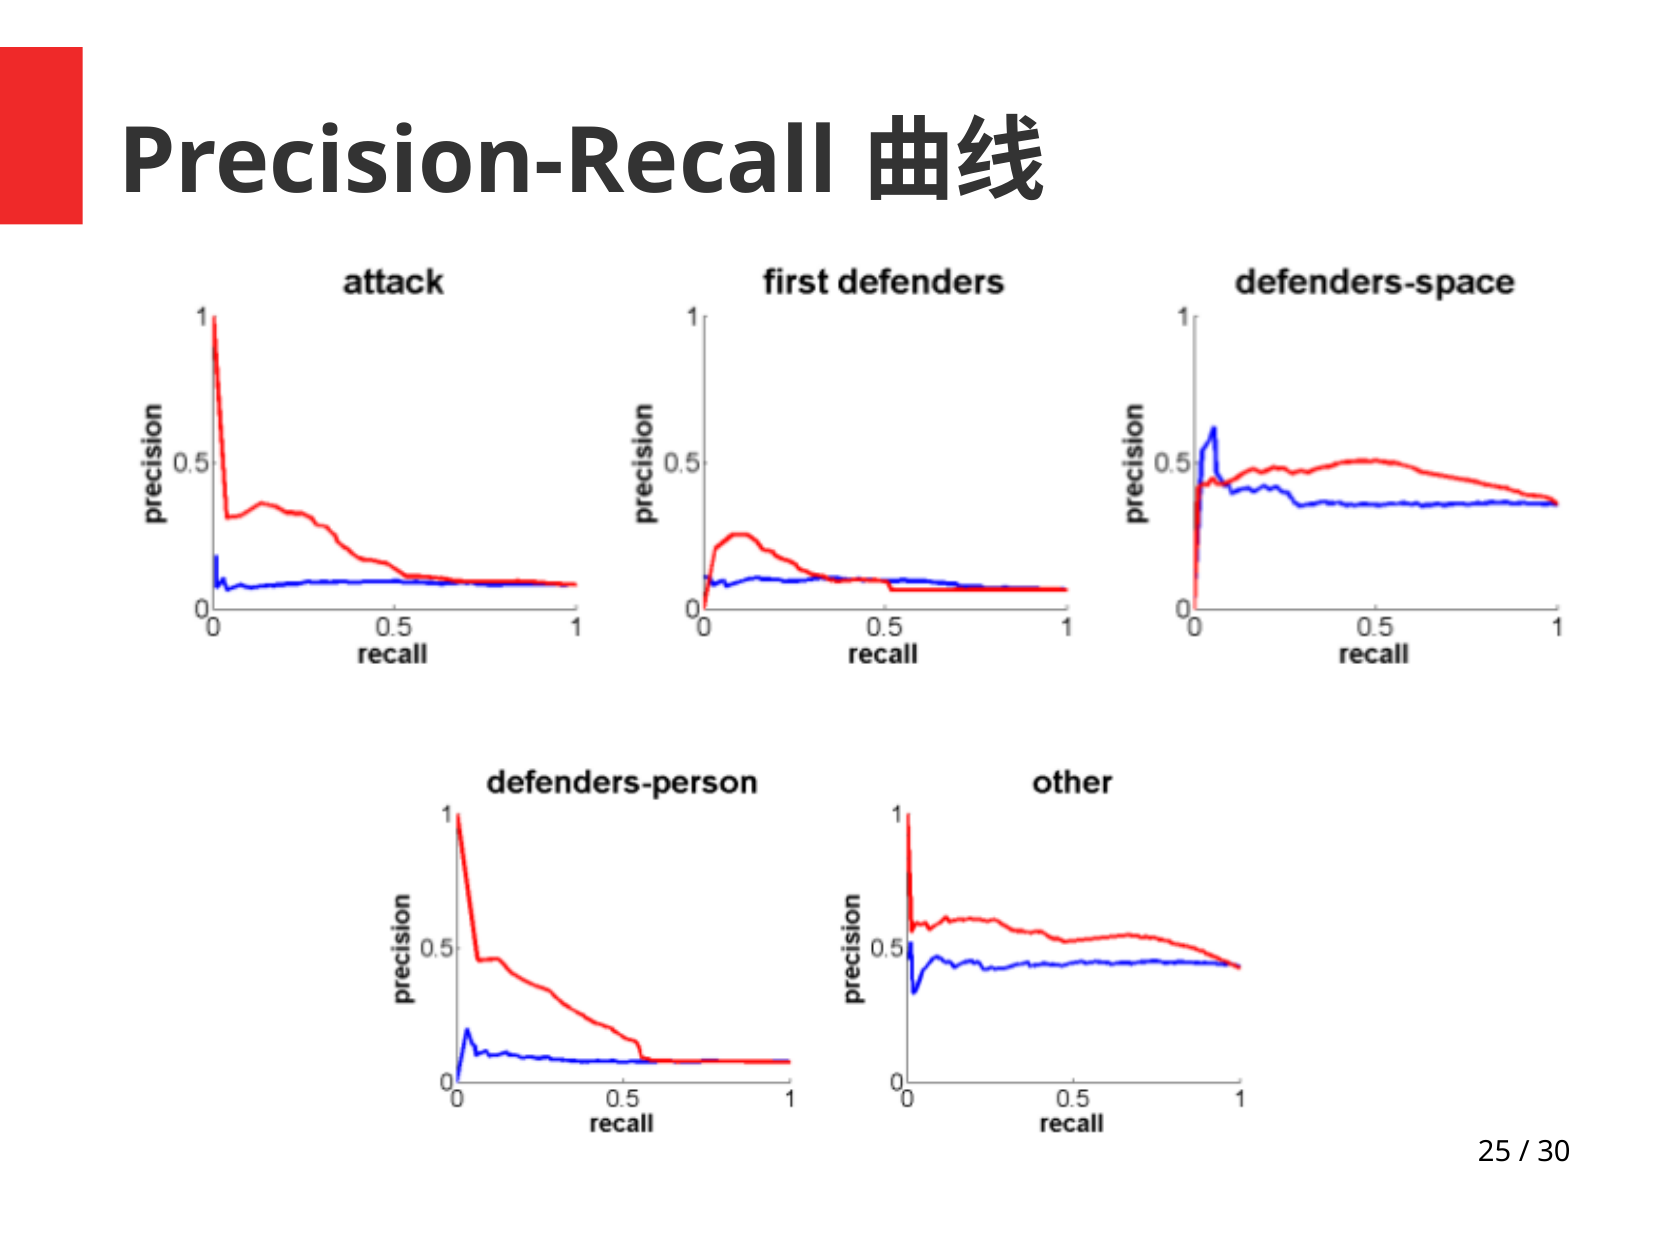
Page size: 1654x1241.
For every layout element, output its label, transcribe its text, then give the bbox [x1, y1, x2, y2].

title Precision-Recall曲线 [118, 49, 1571, 236]
picture [377, 744, 1278, 1146]
picture [118, 236, 1598, 686]
